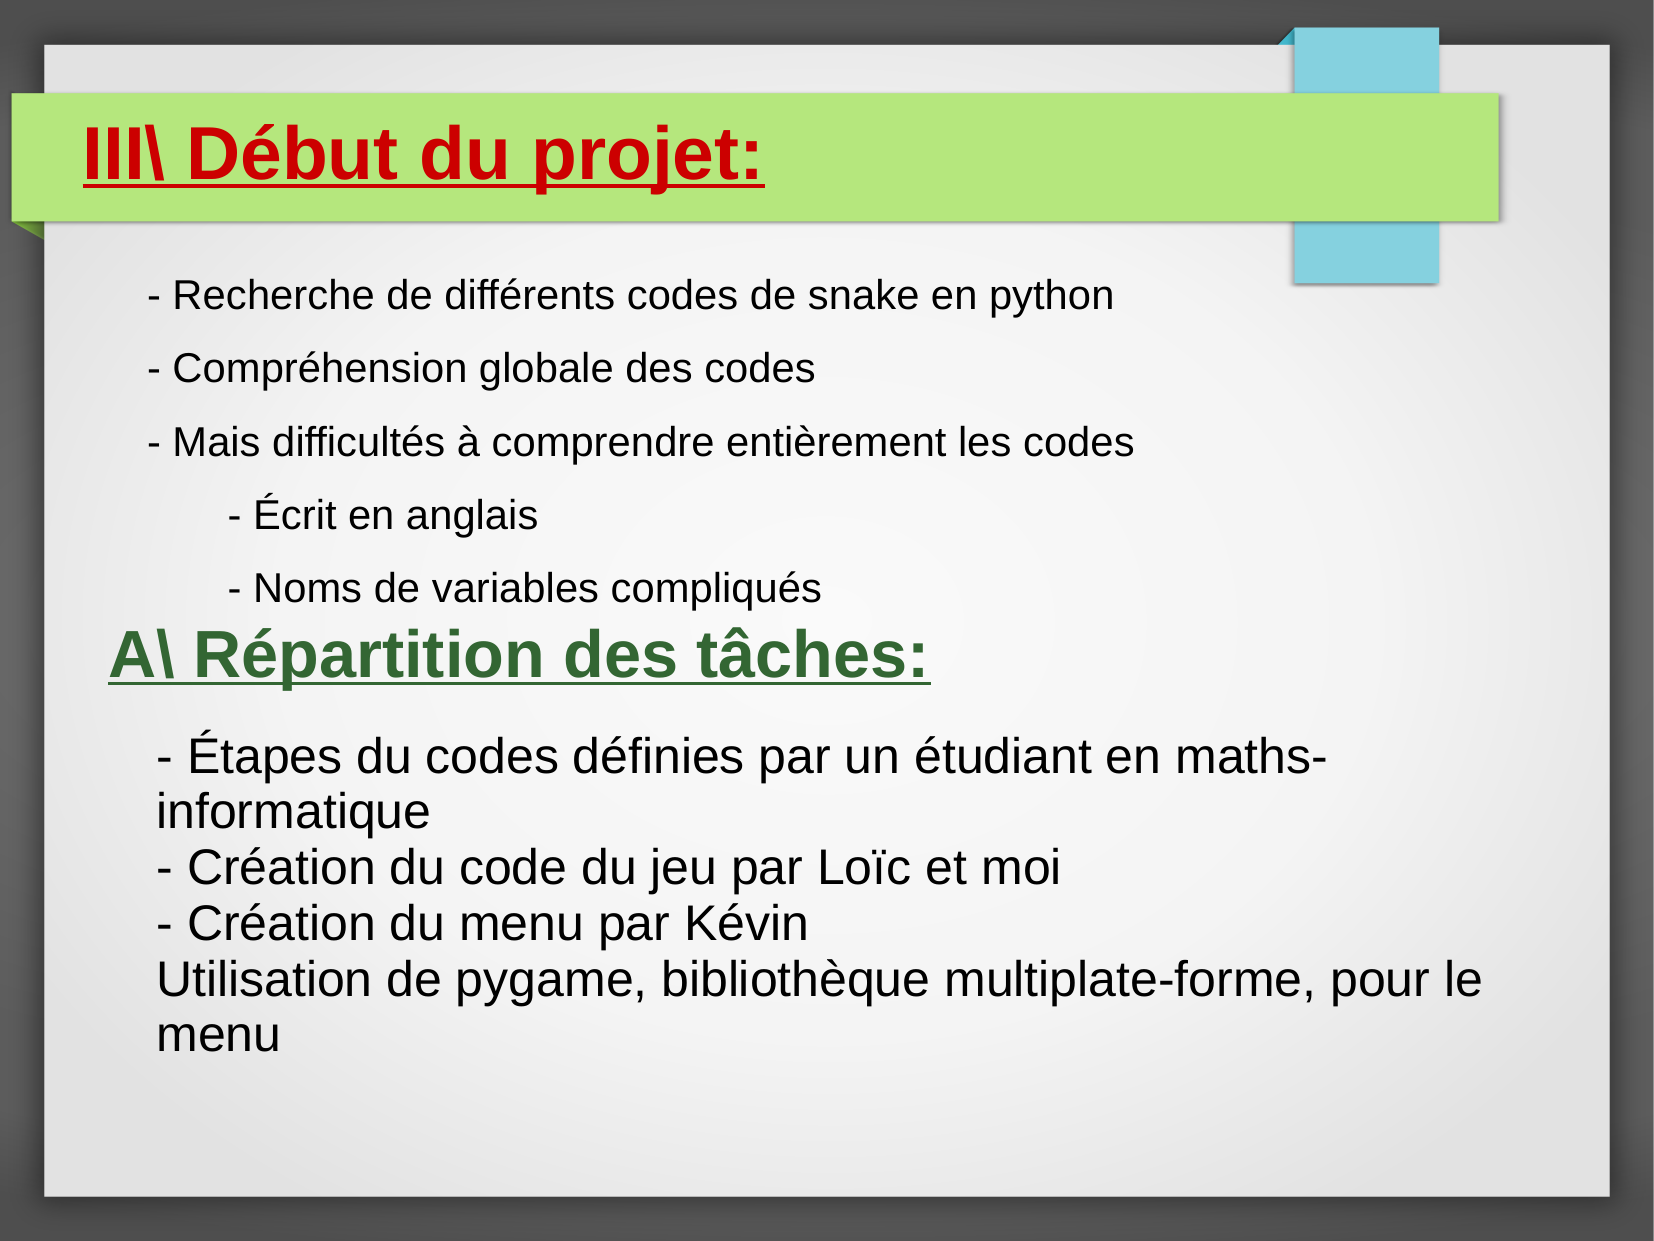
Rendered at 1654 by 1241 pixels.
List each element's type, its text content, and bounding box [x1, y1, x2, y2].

list - Recherche de différents codes de snake en python - Compréhension globale des codes - Mais difficultés à comprendre entièrement les codes - Écrit en anglais - Noms de variables compliqués [82, 271, 1571, 615]
text_box A\ Répartition des tâches: [108, 612, 1063, 697]
text_box - Étapes du codes définies par un étudiant en maths-informatique - Création du code du jeu par Loïc et moi - Création du menu par Kévin Utilisation de pygame, bibliothèque multiplate-forme, pour le menu [70, 720, 1583, 1159]
title III\ Début du projet: [82, 94, 1264, 213]
list [88, 257, 1578, 601]
picture [0, 0, 1654, 1241]
